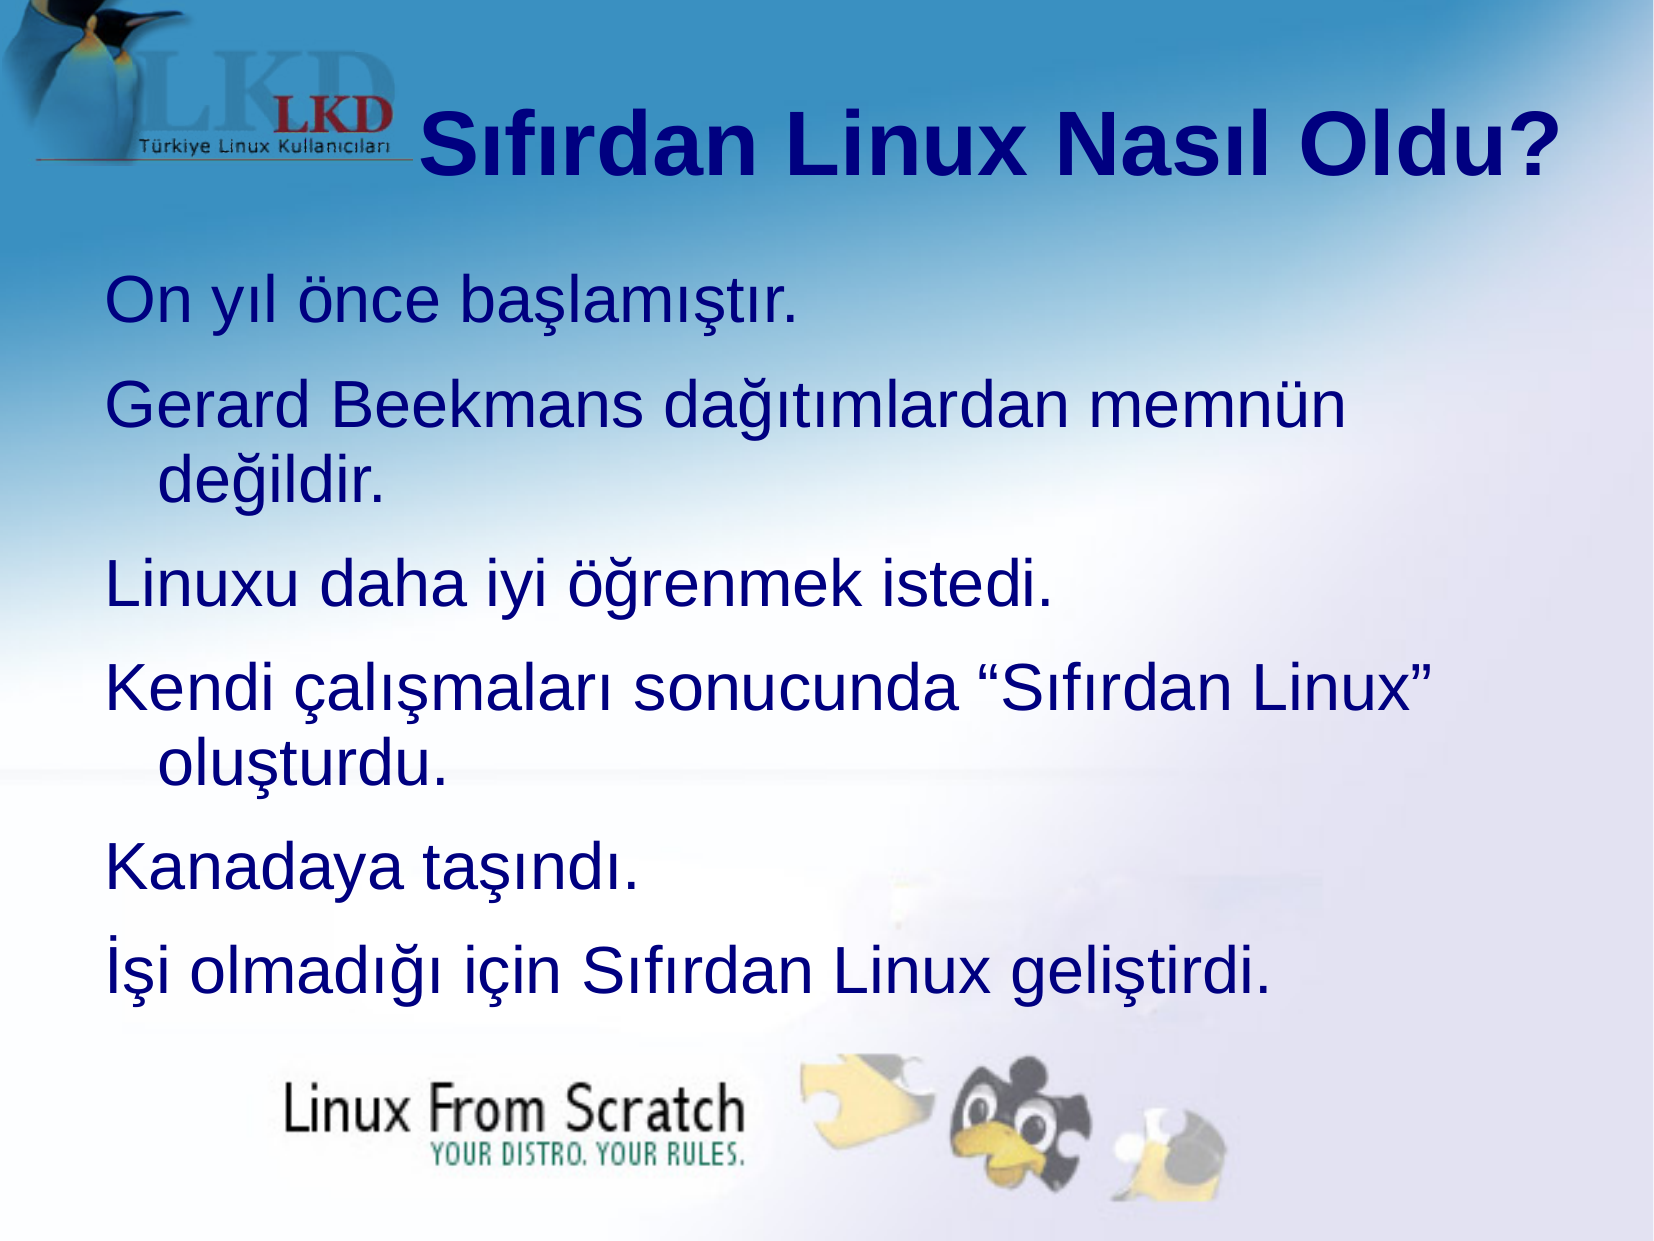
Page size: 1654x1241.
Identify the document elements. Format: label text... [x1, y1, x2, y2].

title Sıfırdan Linux Nasıl Oldu? [412, 44, 1571, 244]
list On yıl önce başlamıştır. Gerard Beekmans dağıtımlardan memnün değildir. Linuxu daha iyi öğrenmek istedi. Kendi çalışmaları sonucunda “Sıfırdan Linux” oluşturdu. Kanadaya taşındı. İşi olmadığı için Sıfırdan Linux geliştirdi. [86, 262, 1576, 1075]
picture [0, 0, 1654, 1241]
